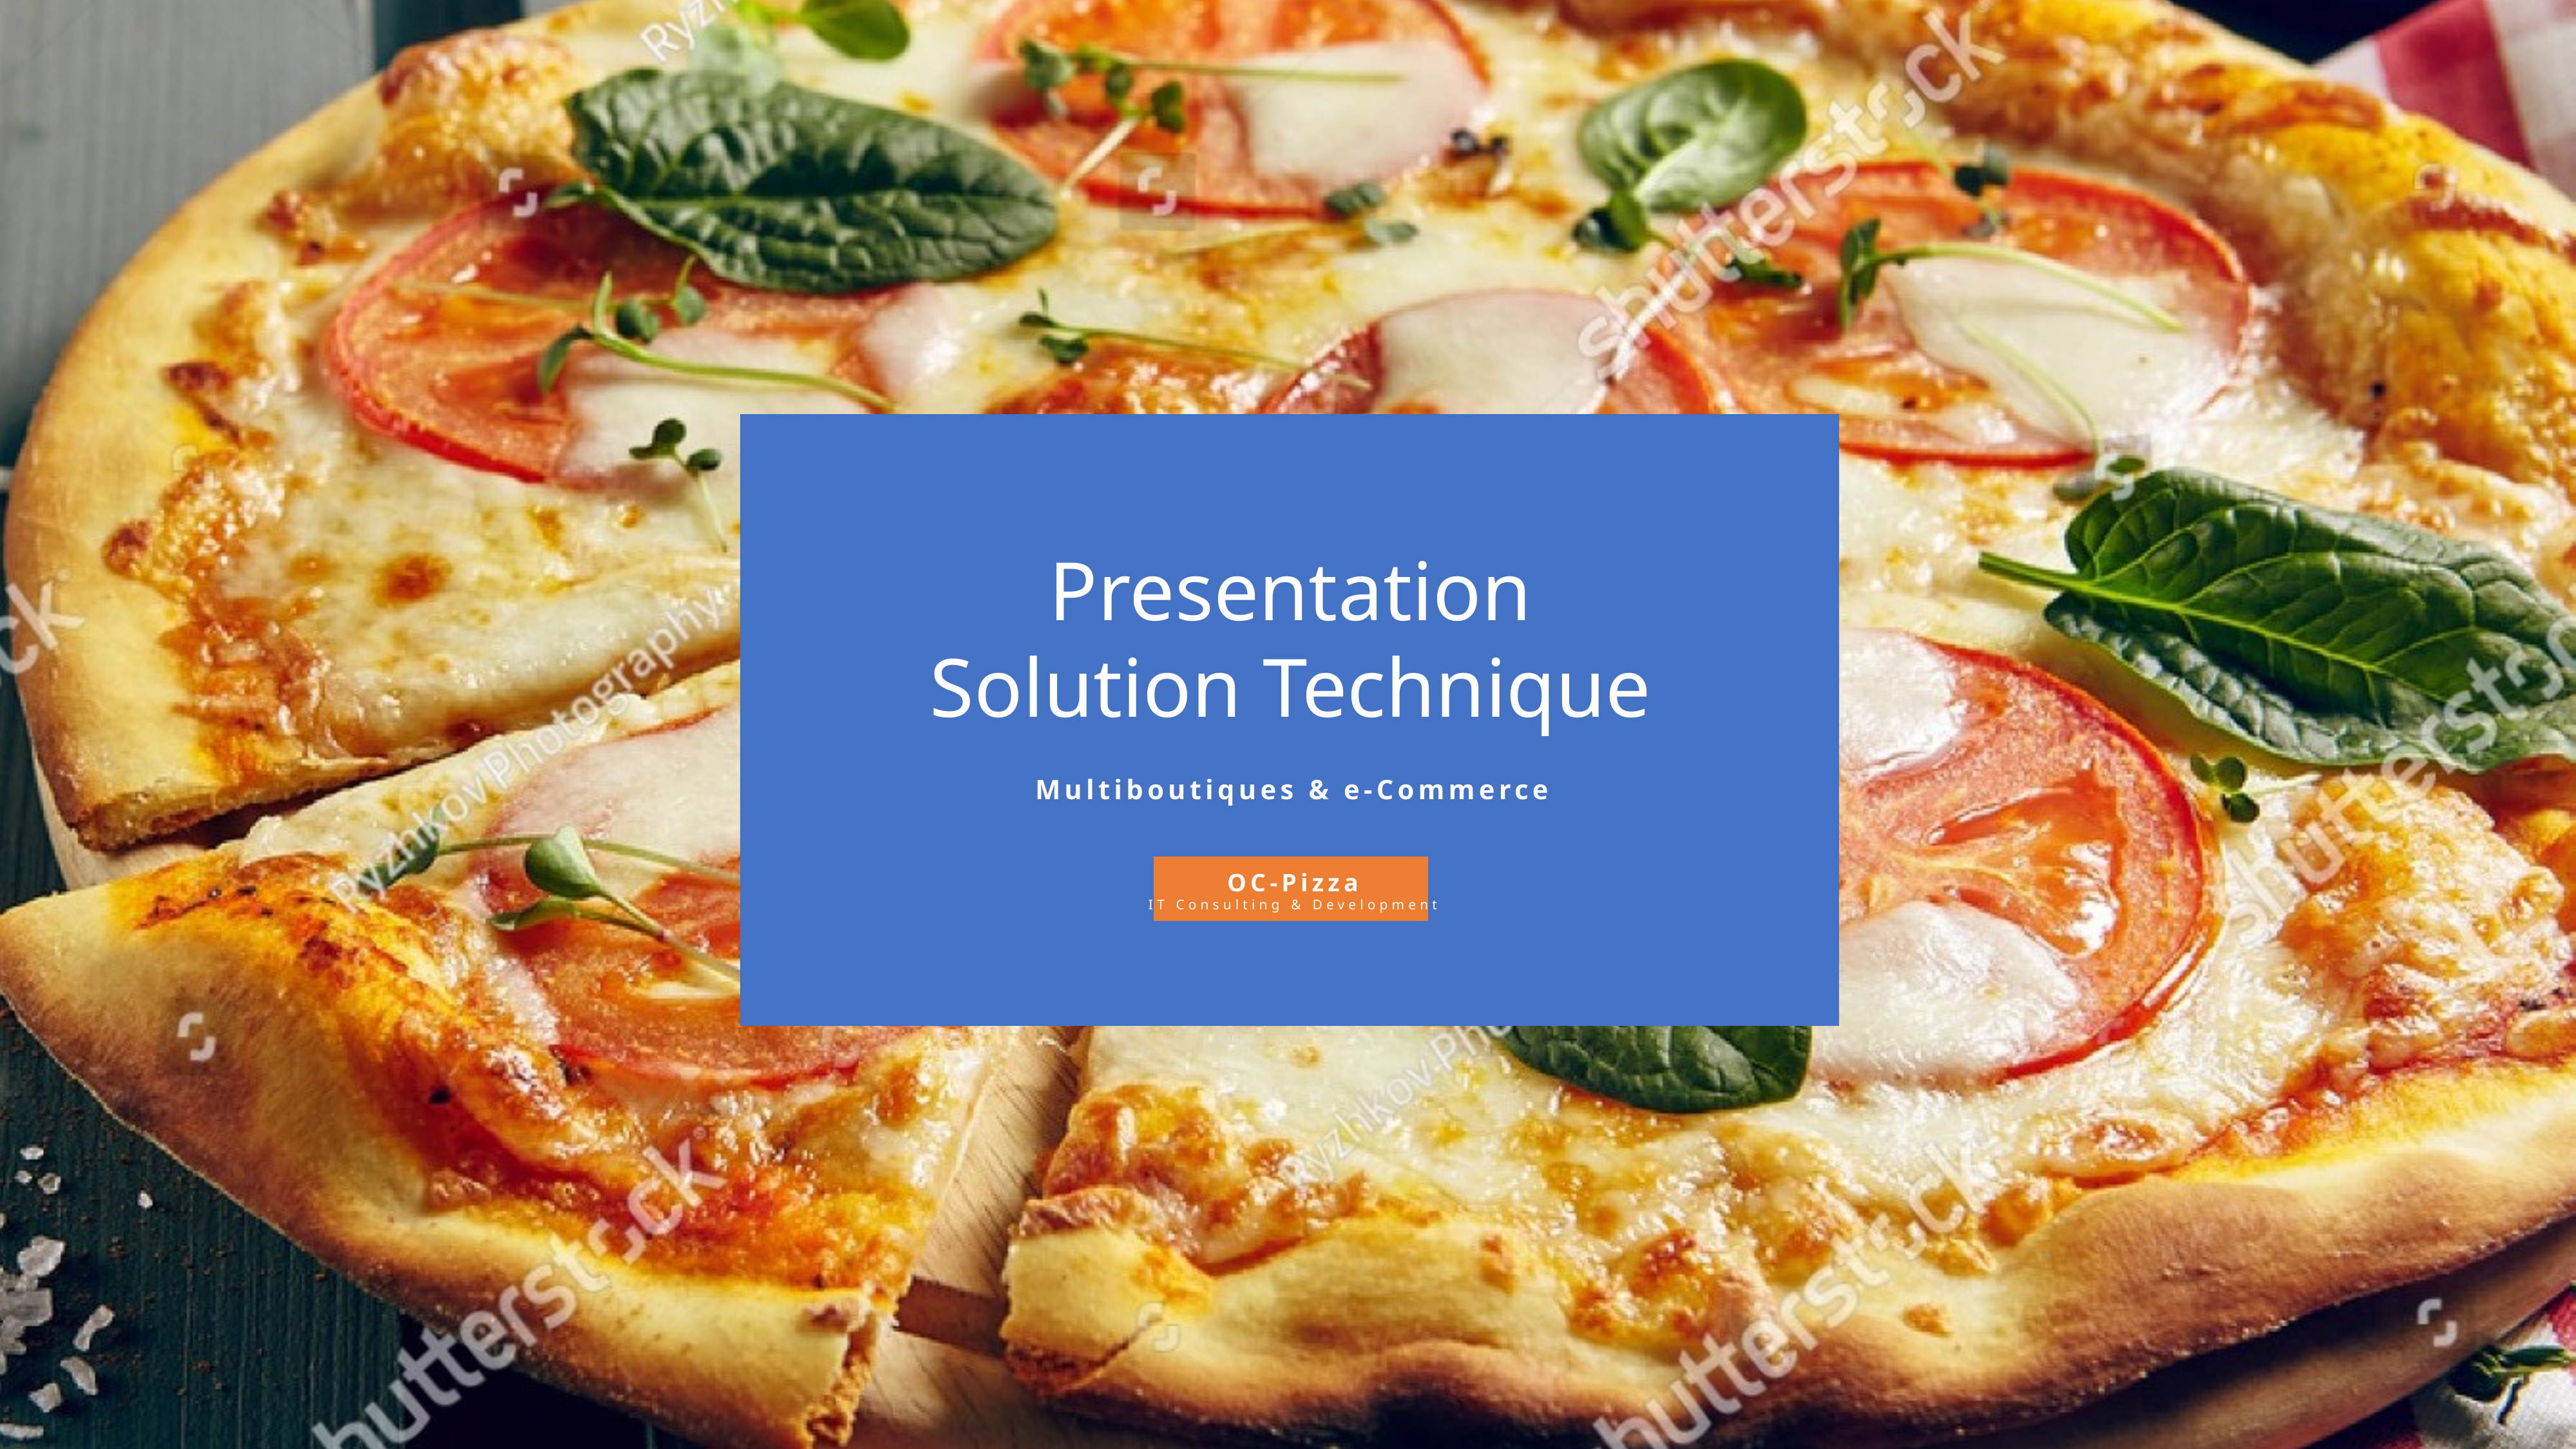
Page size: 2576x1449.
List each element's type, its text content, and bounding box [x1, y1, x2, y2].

text_box OC-Pizza IT Consulting & Development [1140, 862, 1445, 918]
text_box Multiboutiques & e-Commerce [1018, 767, 1565, 810]
picture [0, 0, 2576, 1449]
text_box Presentation Solution Technique [914, 535, 1667, 740]
text_box [740, 414, 1839, 1026]
